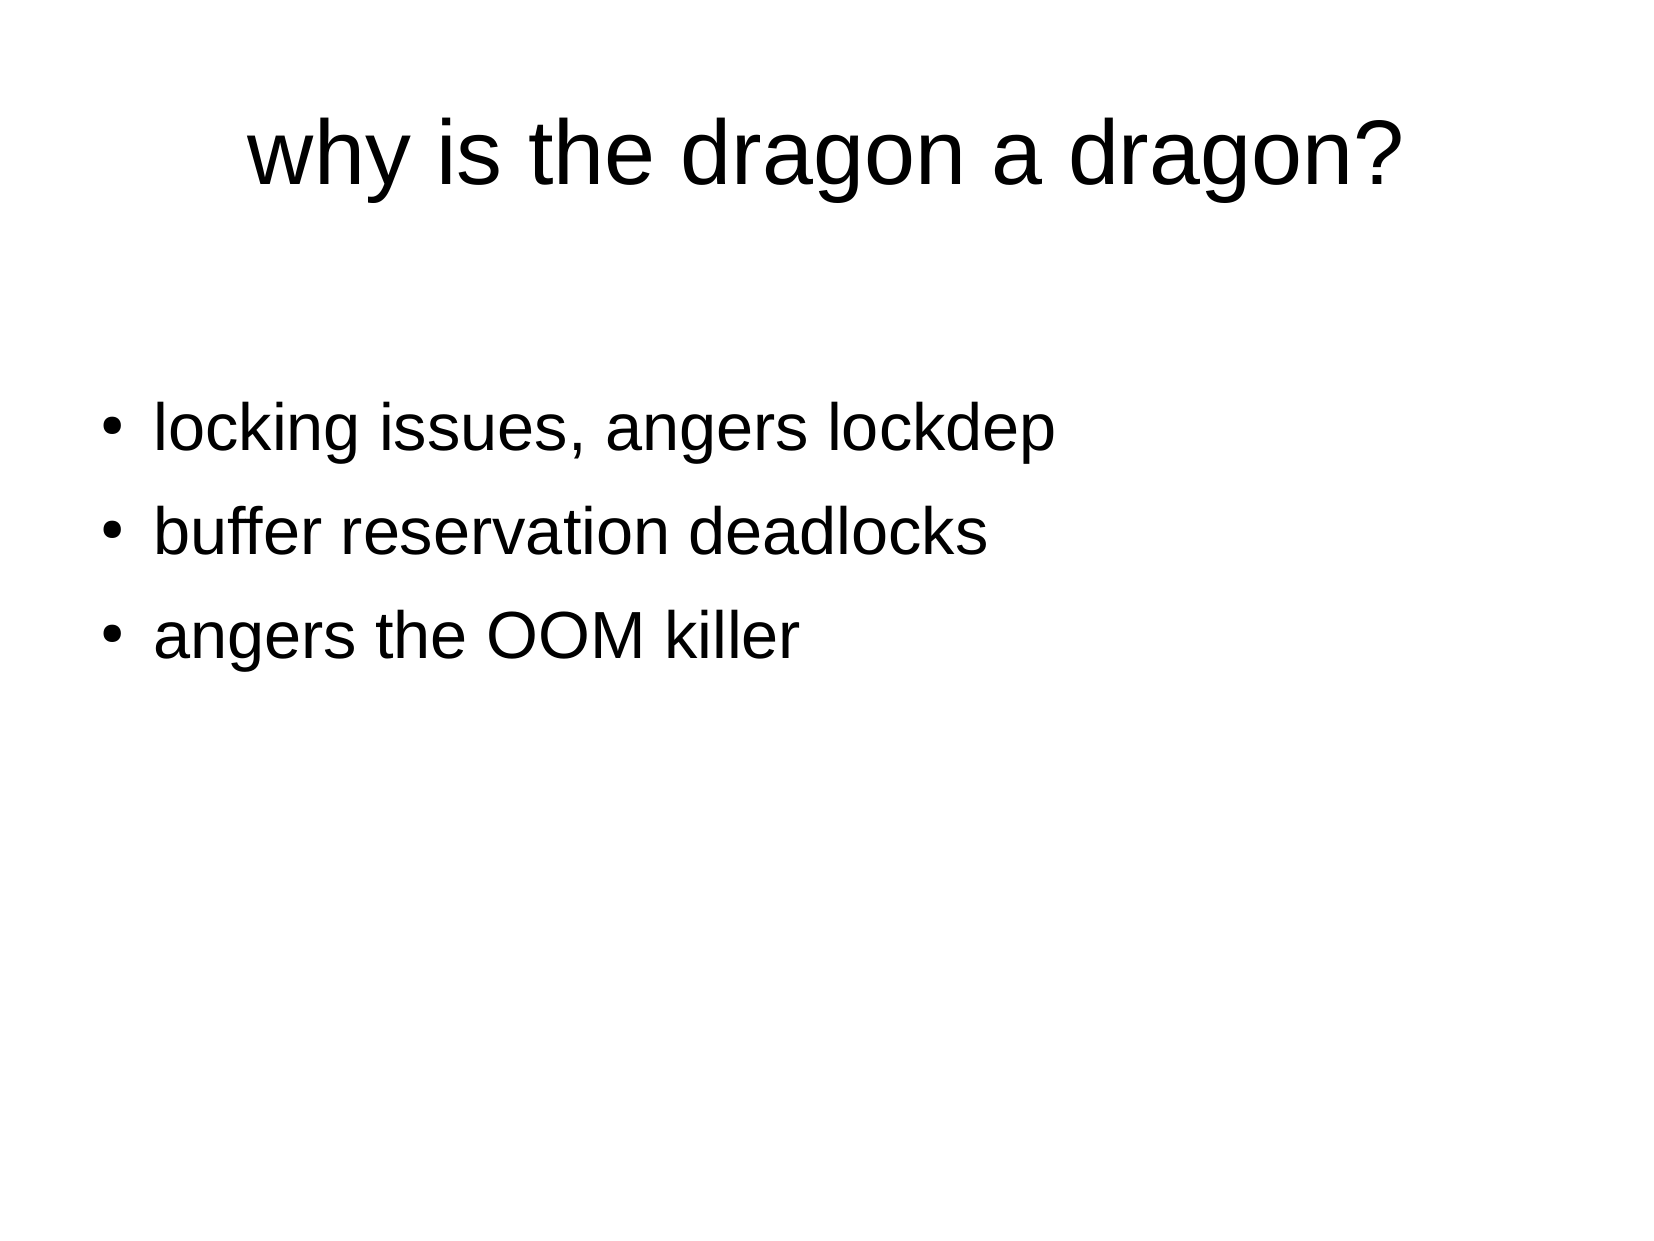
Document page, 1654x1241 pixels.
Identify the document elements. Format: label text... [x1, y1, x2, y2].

title why is the dragon a dragon? [82, 49, 1571, 257]
list locking issues, angers lockdep buffer reservation deadlocks angers the OOM killer [82, 389, 1571, 1109]
